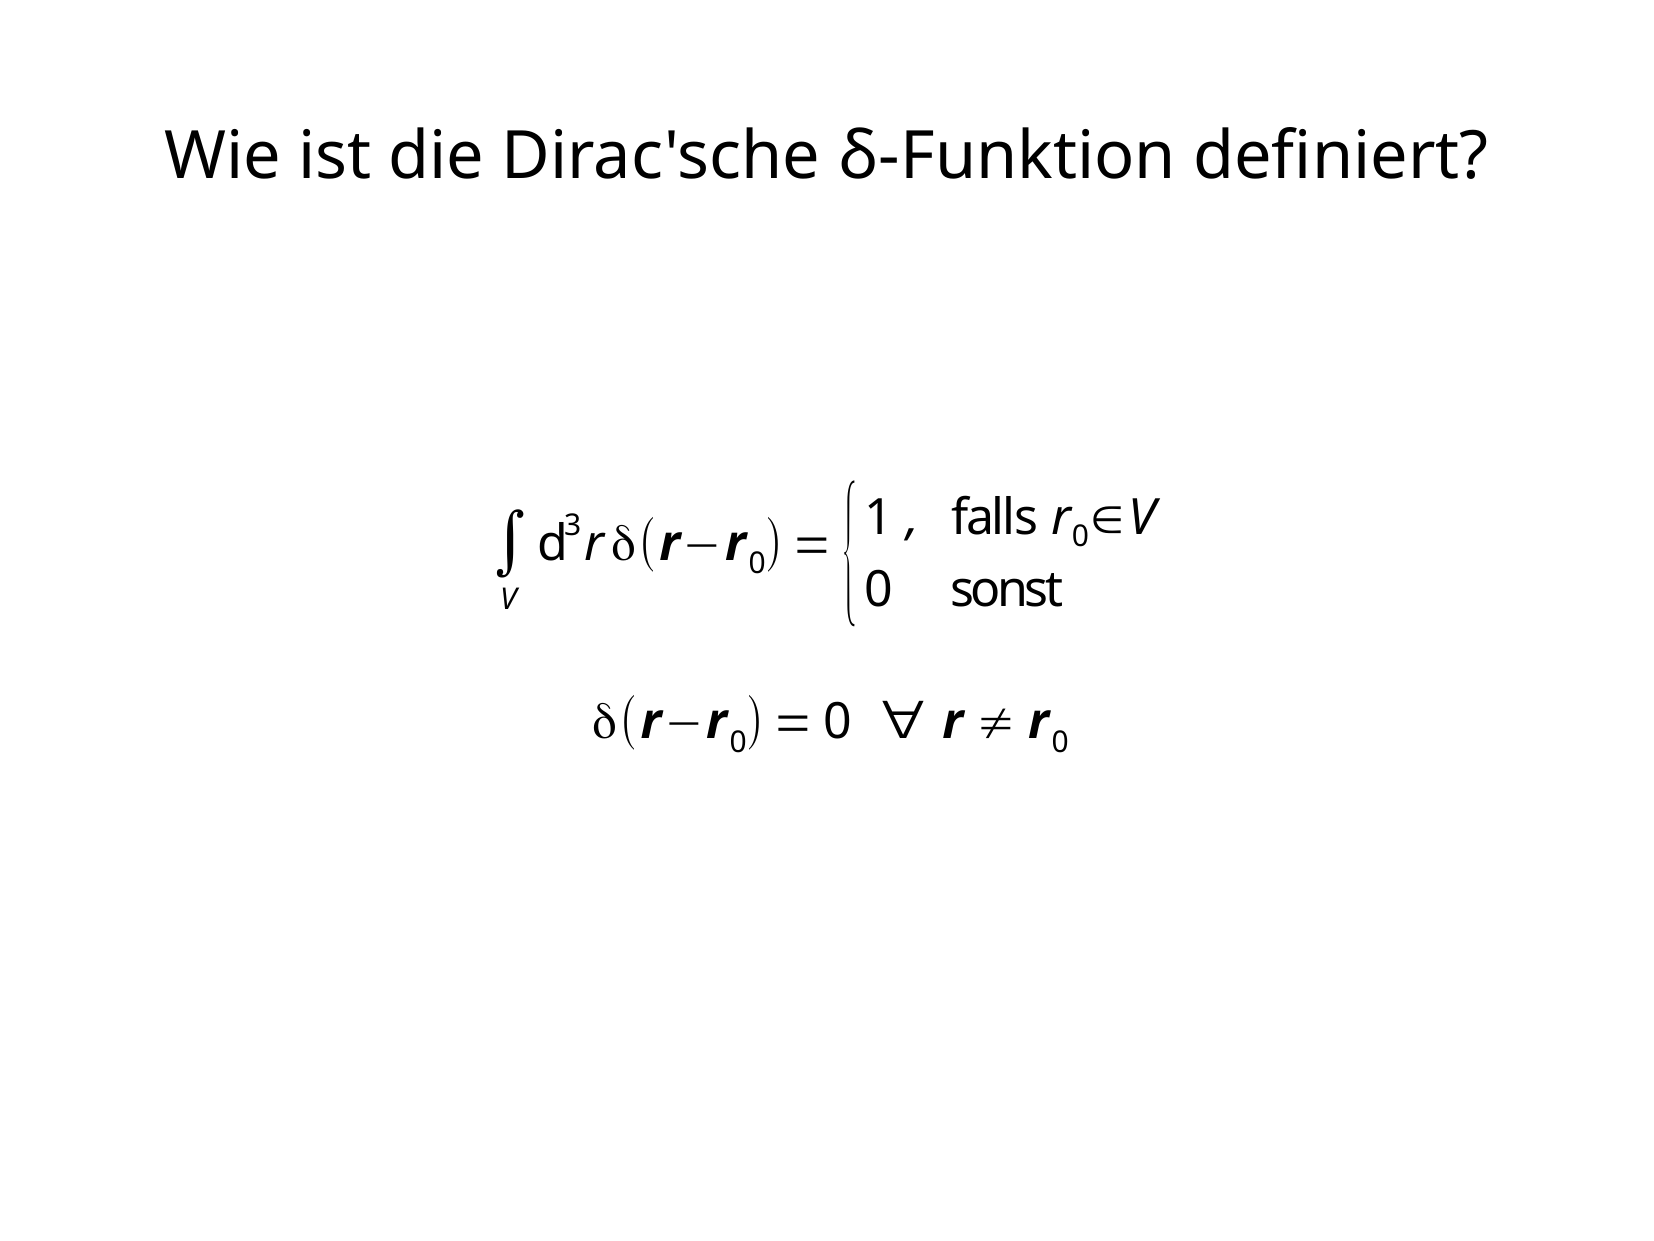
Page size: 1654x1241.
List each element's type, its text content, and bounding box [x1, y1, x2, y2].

chart [482, 479, 1171, 761]
title Wie ist die Dirac'sche δ-Funktion definiert? [82, 49, 1571, 257]
